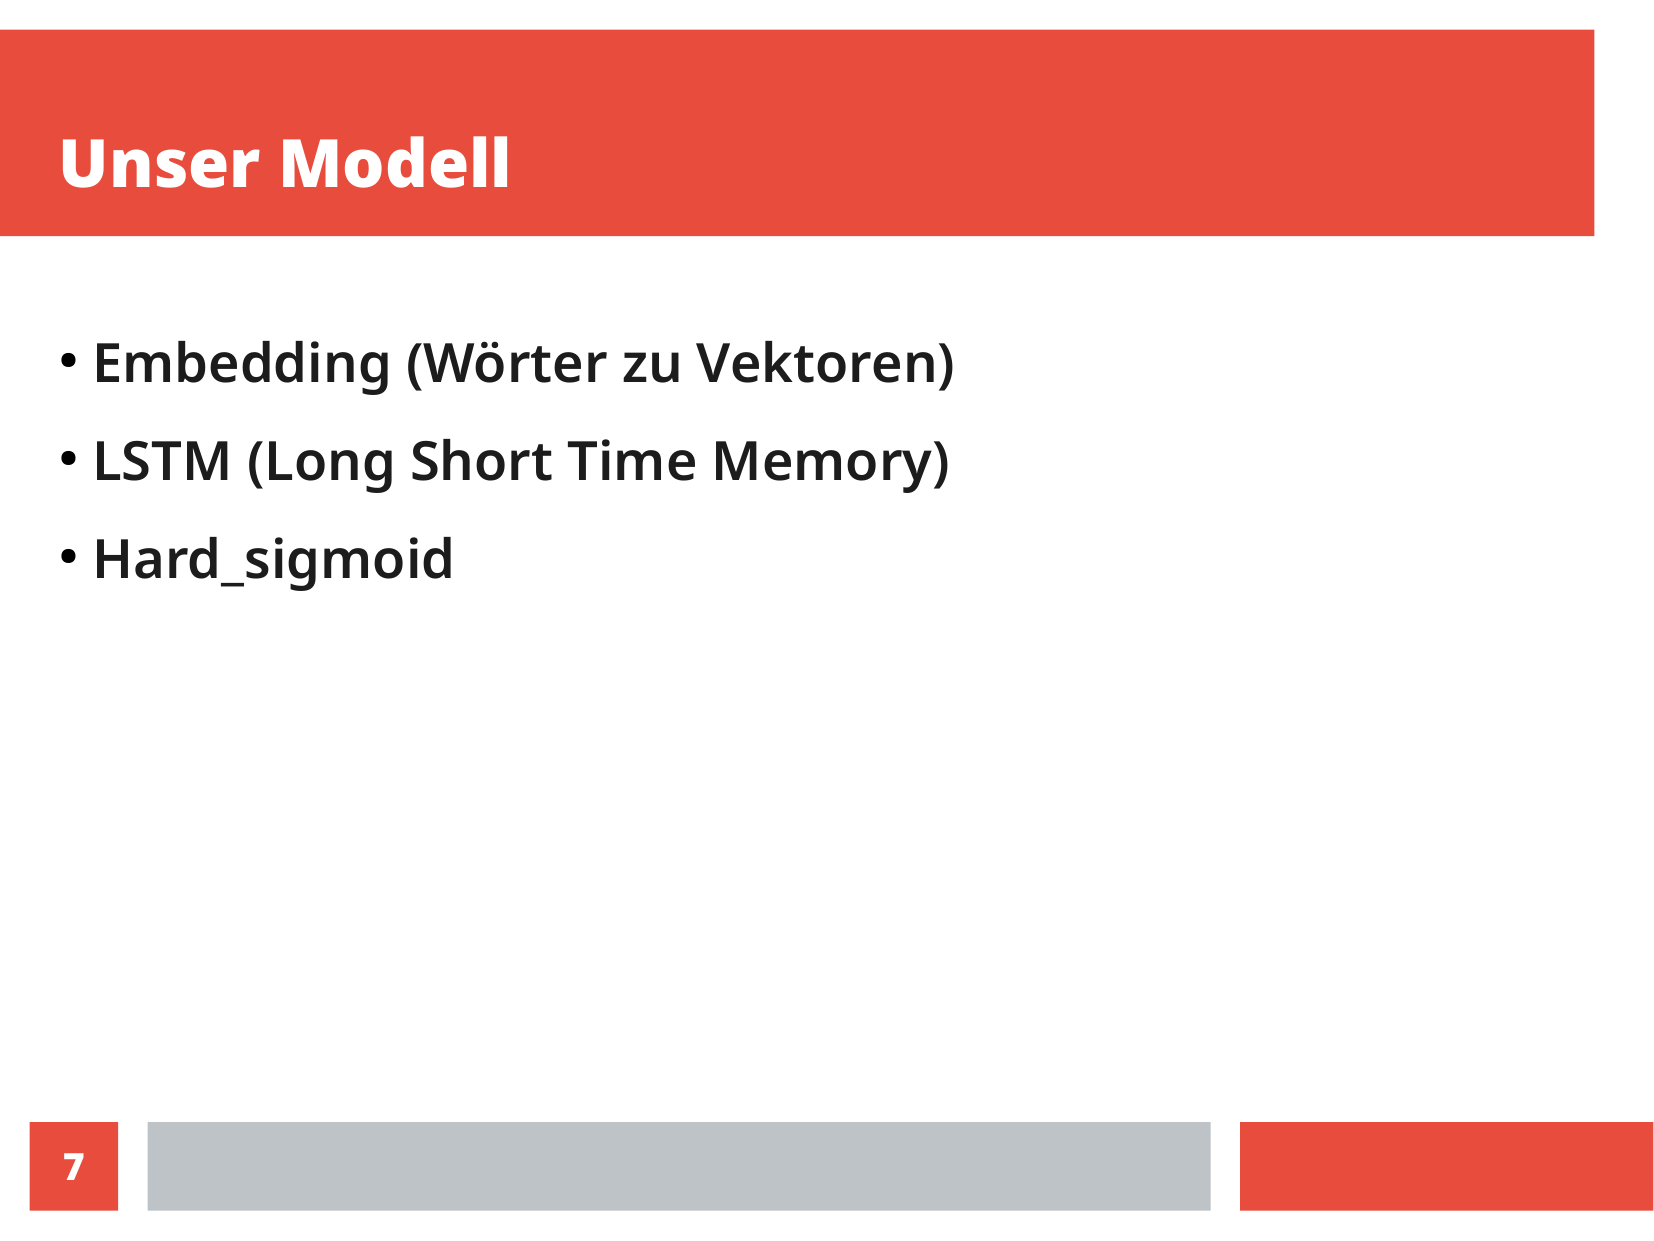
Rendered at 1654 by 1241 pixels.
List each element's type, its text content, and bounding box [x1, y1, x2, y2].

title Unser Modell [59, 59, 1595, 207]
list Embedding (Wörter zu Vektoren) LSTM (Long Short Time Memory) Hard_sigmoid [59, 324, 1565, 1093]
